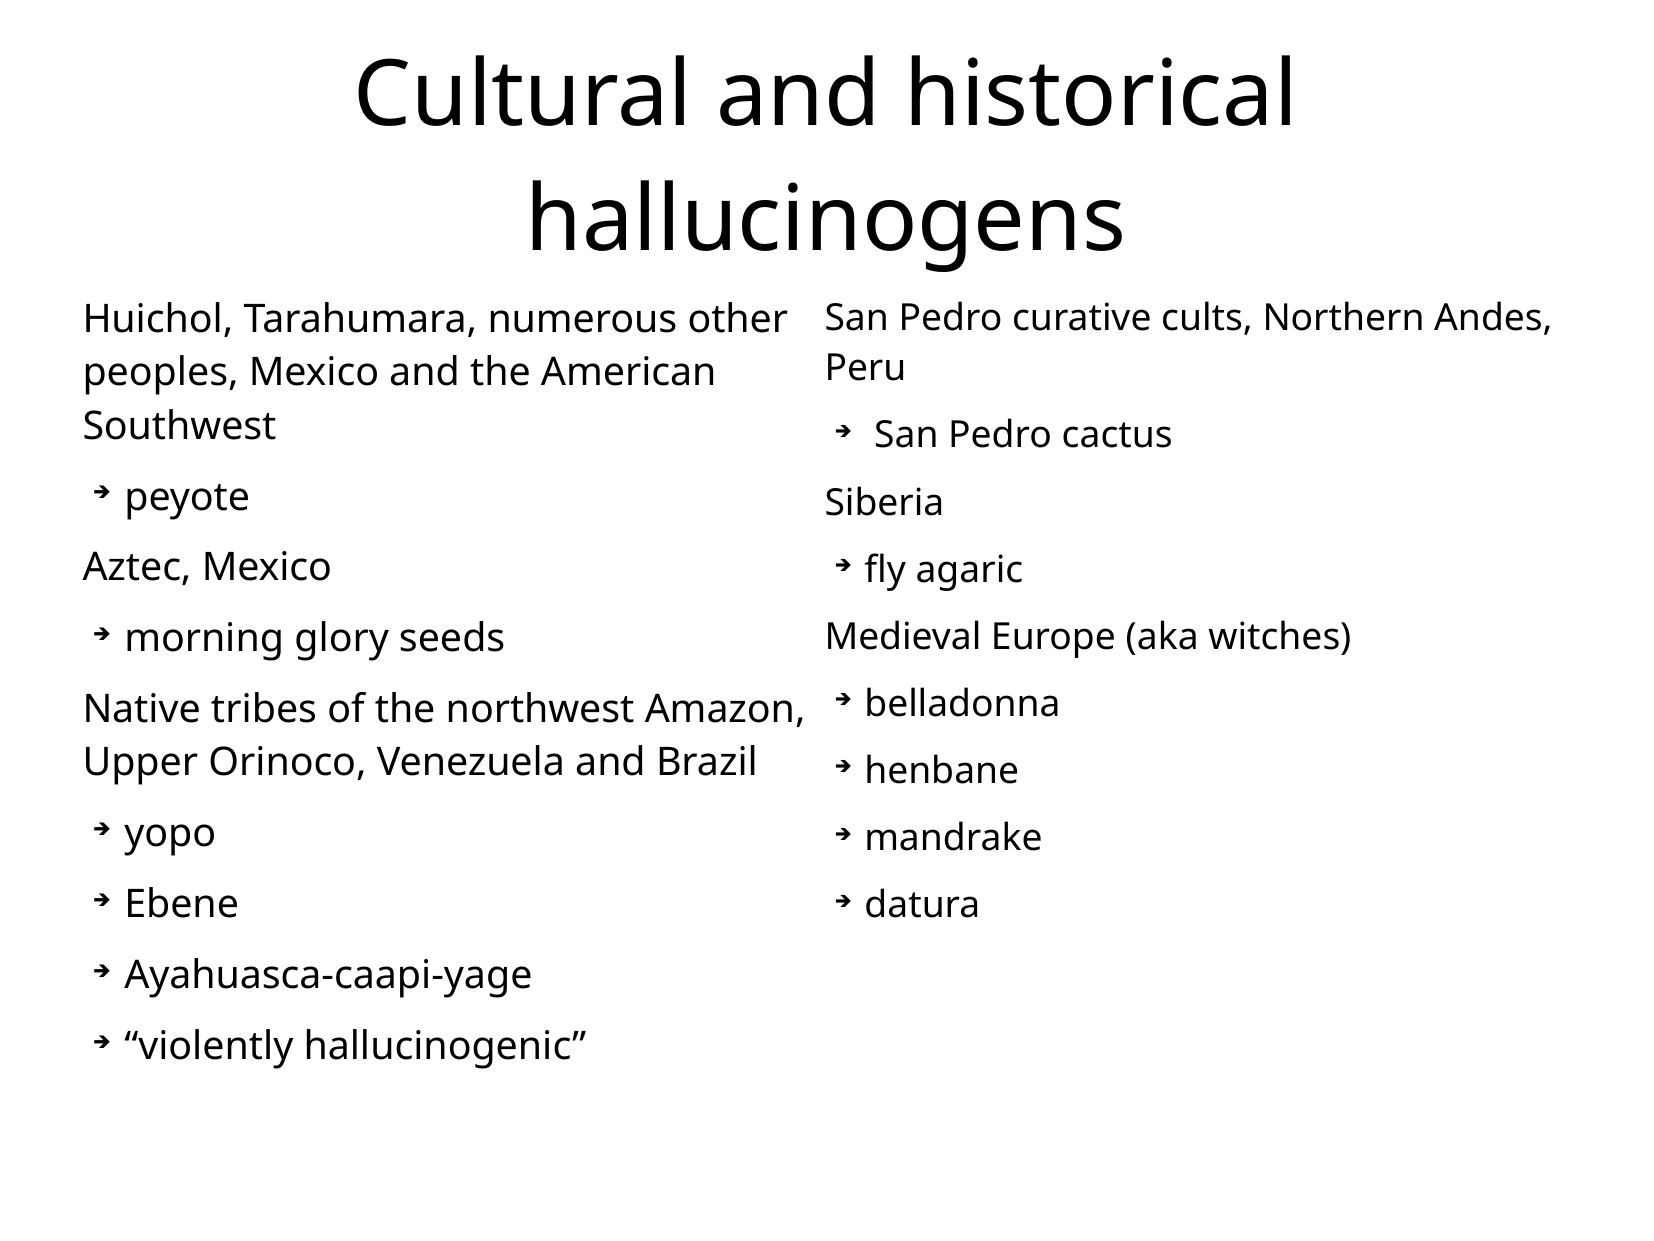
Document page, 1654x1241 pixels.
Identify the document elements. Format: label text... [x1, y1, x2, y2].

title Cultural and historical hallucinogens [82, 49, 1571, 257]
list Huichol, Tarahumara, numerous other peoples, Mexico and the American Southwest peyote Aztec, Mexico morning glory seeds Native tribes of the northwest Amazon, Upper Orinoco, Venezuela and Brazil yopo Ebene Ayahuasca-caapi-yage “violently hallucinogenic” [82, 290, 809, 1109]
list San Pedro curative cults, Northern Andes, Peru San Pedro cactus Siberia fly agaric Medieval Europe (aka witches) belladonna henbane mandrake datura [824, 290, 1571, 931]
